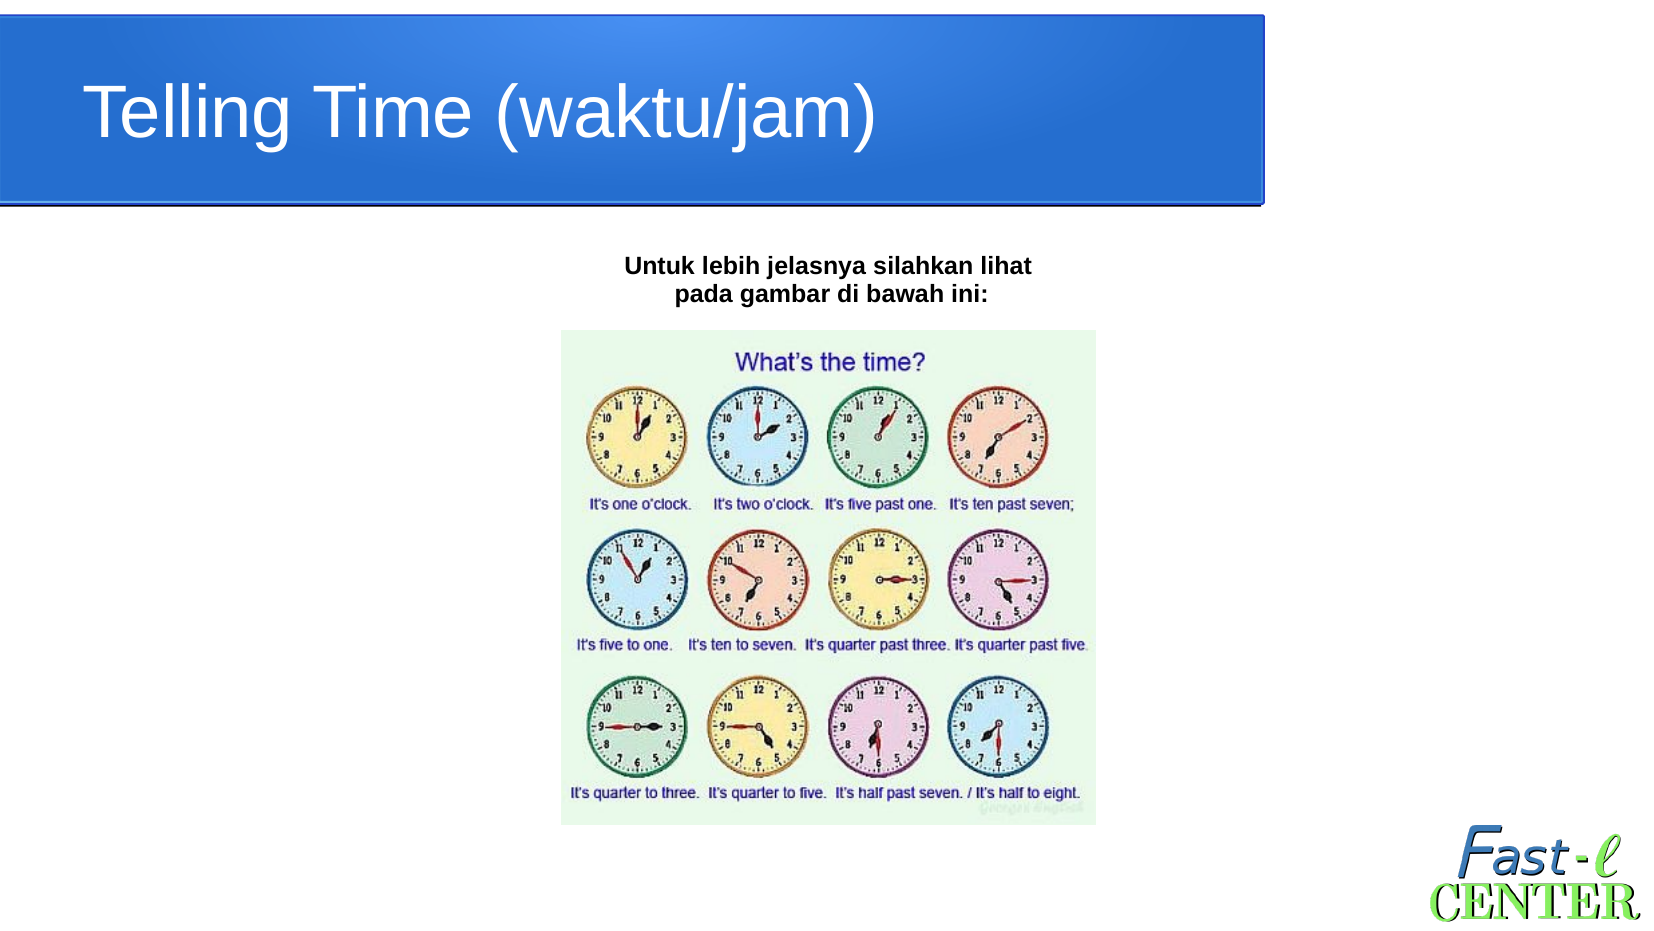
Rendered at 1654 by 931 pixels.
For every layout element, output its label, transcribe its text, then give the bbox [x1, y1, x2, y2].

picture [561, 330, 1096, 826]
picture [1430, 825, 1641, 924]
text_box Untuk lebih jelasnya silahkan lihat pada gambar di bawah ini: [449, 244, 1216, 316]
title Telling Time (waktu/jam) [82, 35, 1235, 189]
